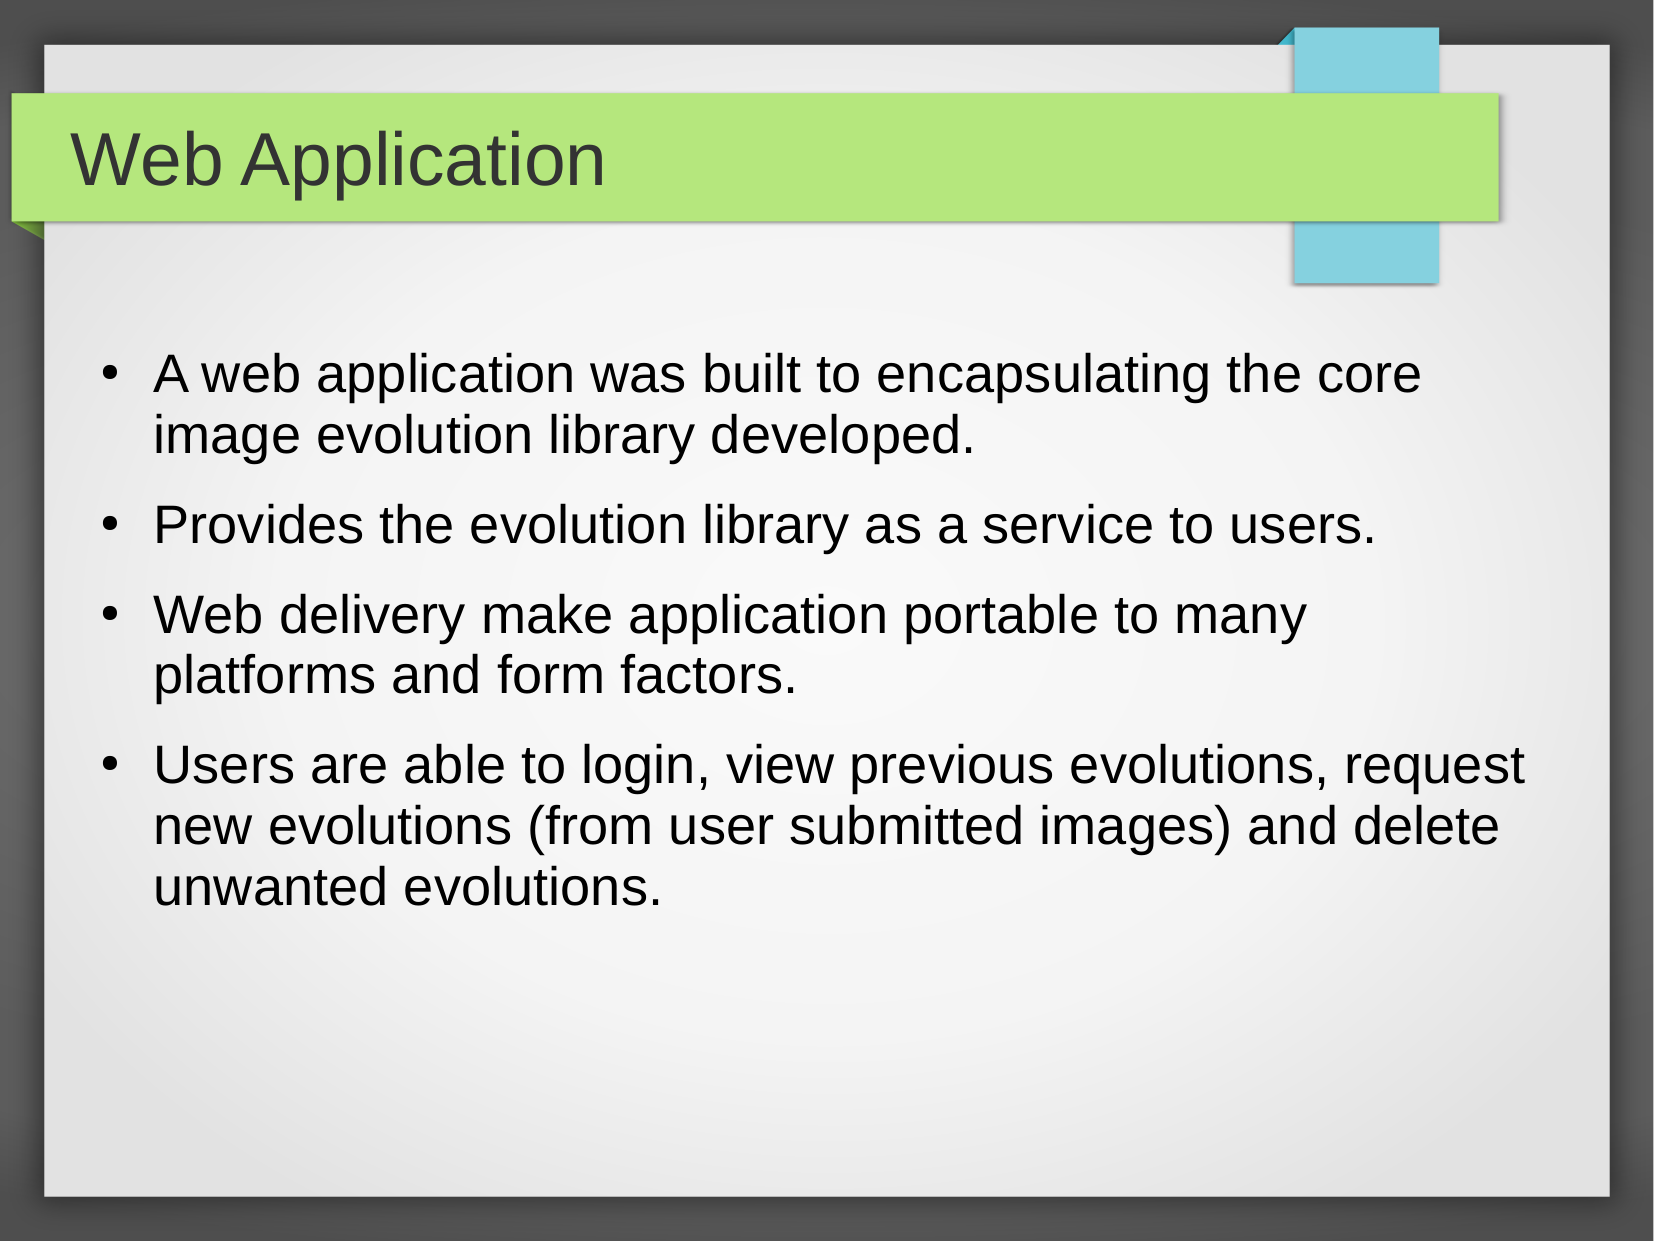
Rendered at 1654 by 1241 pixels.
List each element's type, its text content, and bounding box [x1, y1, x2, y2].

title Web Application [70, 106, 1229, 213]
list A web application was built to encapsulating the core image evolution library developed. Provides the evolution library as a service to users. Web delivery make application portable to many platforms and form factors. Users are able to login, view previous evolutions, request new evolutions (from user submitted images) and delete unwanted evolutions. [82, 343, 1538, 1063]
picture [0, 0, 1654, 1241]
